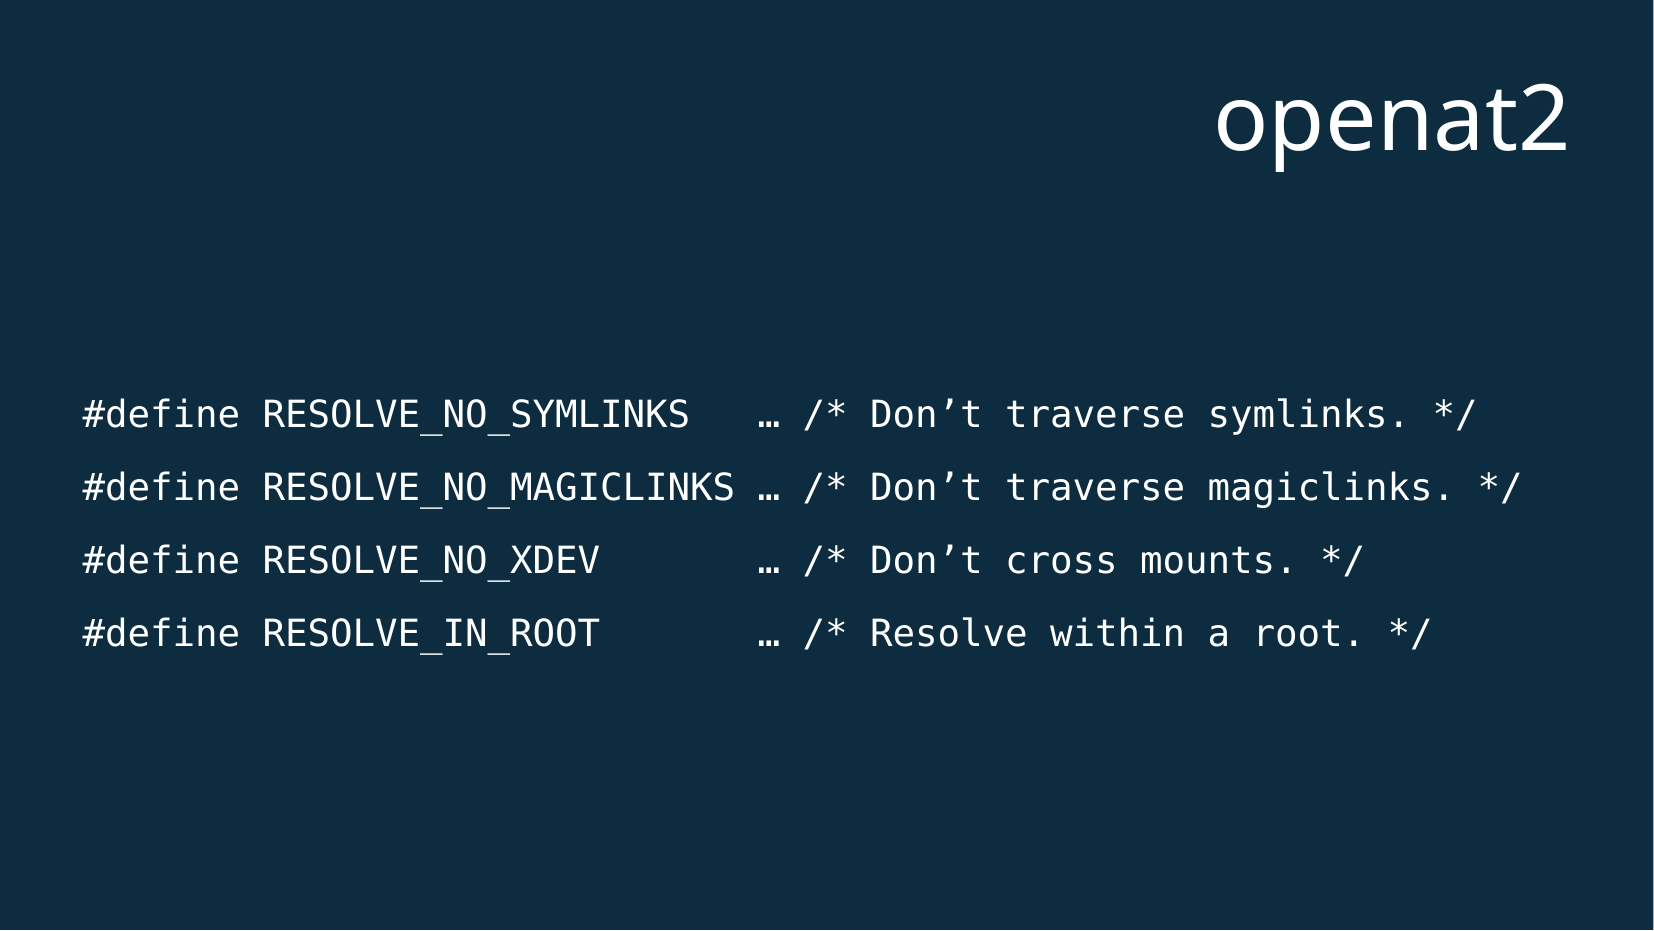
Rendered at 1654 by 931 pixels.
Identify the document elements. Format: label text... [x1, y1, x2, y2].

list #define RESOLVE_NO_SYMLINKS … /* Don’t traverse symlinks. */ #define RESOLVE_NO_MAGICLINKS … /* Don’t traverse magiclinks. */ #define RESOLVE_NO_XDEV … /* Don’t cross mounts. */ #define RESOLVE_IN_ROOT … /* Resolve within a root. */ [82, 217, 1571, 758]
title openat2 [82, 37, 1571, 193]
